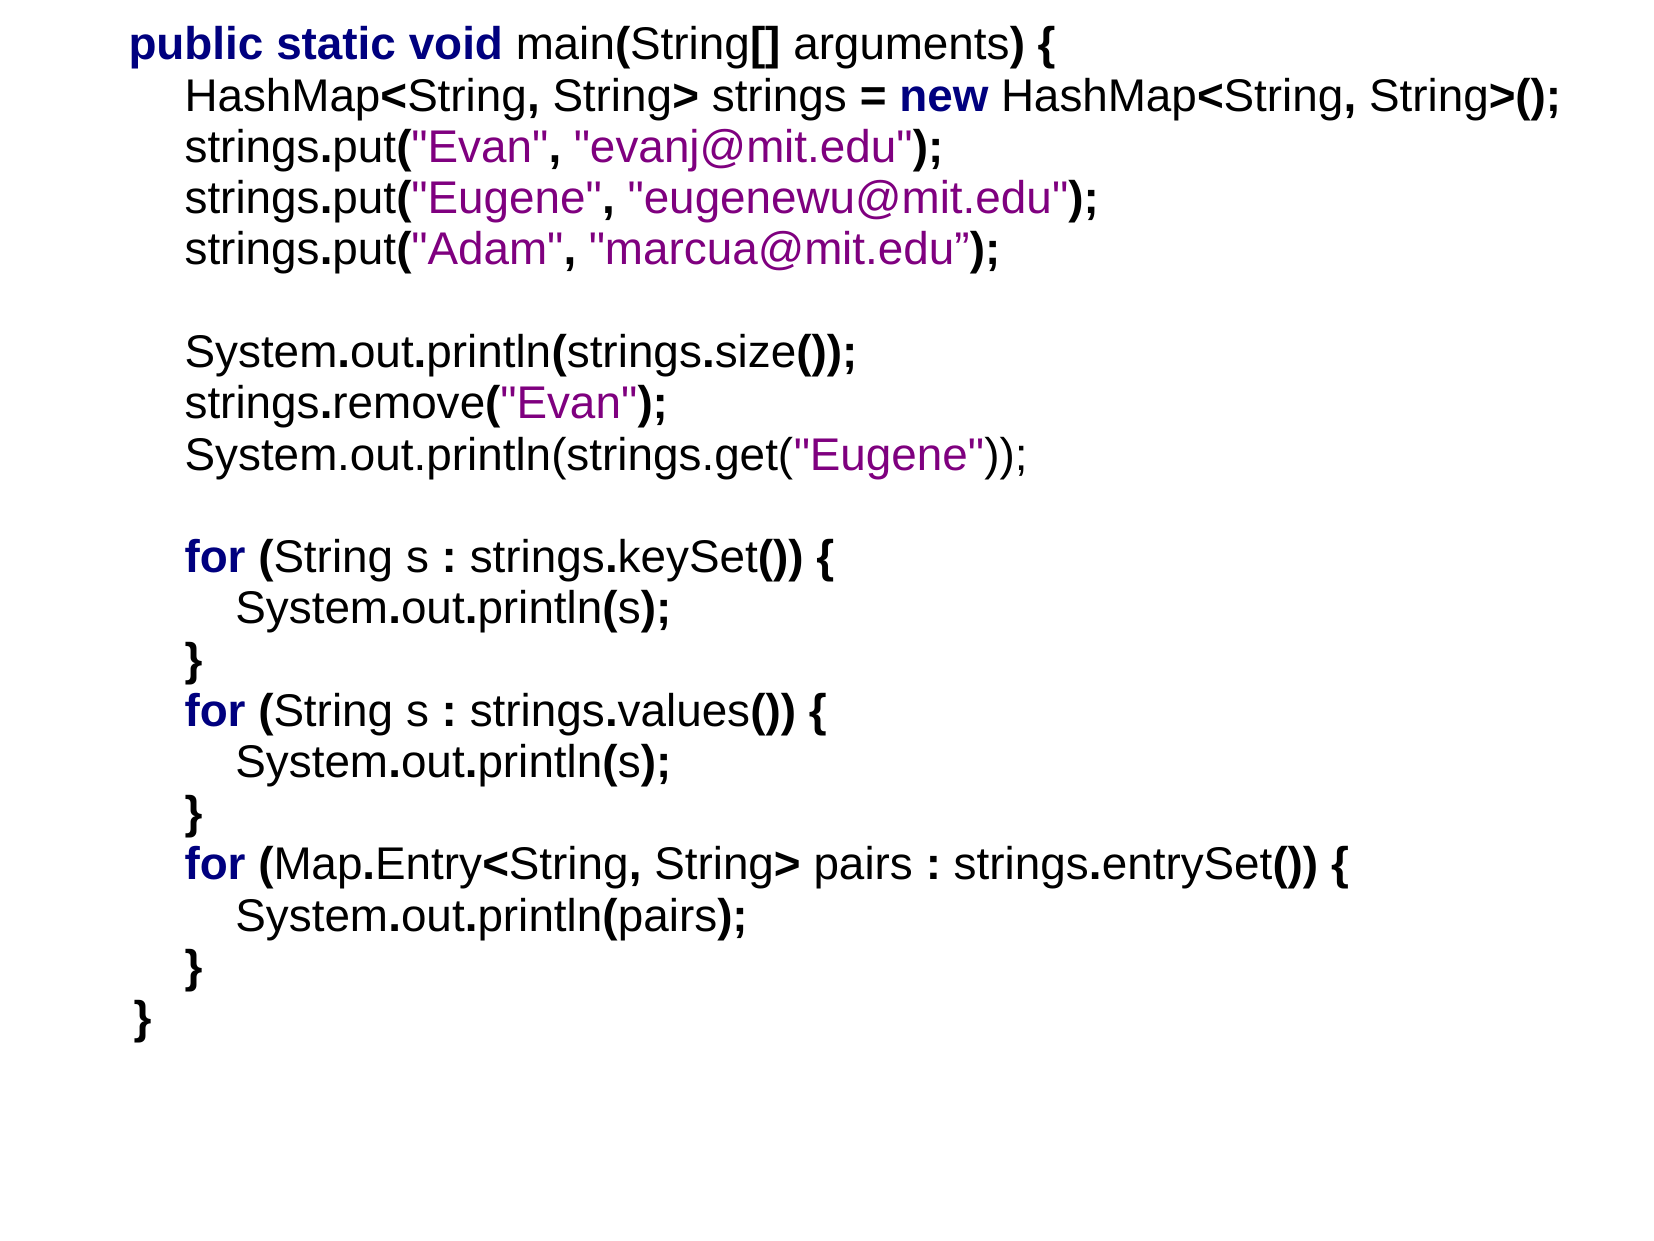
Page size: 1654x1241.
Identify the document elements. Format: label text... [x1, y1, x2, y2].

text_box public static void main(String[] arguments) { HashMap<String, String> strings = new HashMap<String, String>(); strings.put("Evan", "evanj@mit.edu"); strings.put("Eugene", "eugenewu@mit.edu"); strings.put("Adam", "marcua@mit.edu”); System.out.println(strings.size()); strings.remove("Evan"); System.out.println(strings.get("Eugene")); for (String s : strings.keySet()) { System.out.println(s); } for (String s : strings.values()) { System.out.println(s); } for (Map.Entry<String, String> pairs : strings.entrySet()) { System.out.println(pairs); } } [67, 10, 1577, 1052]
